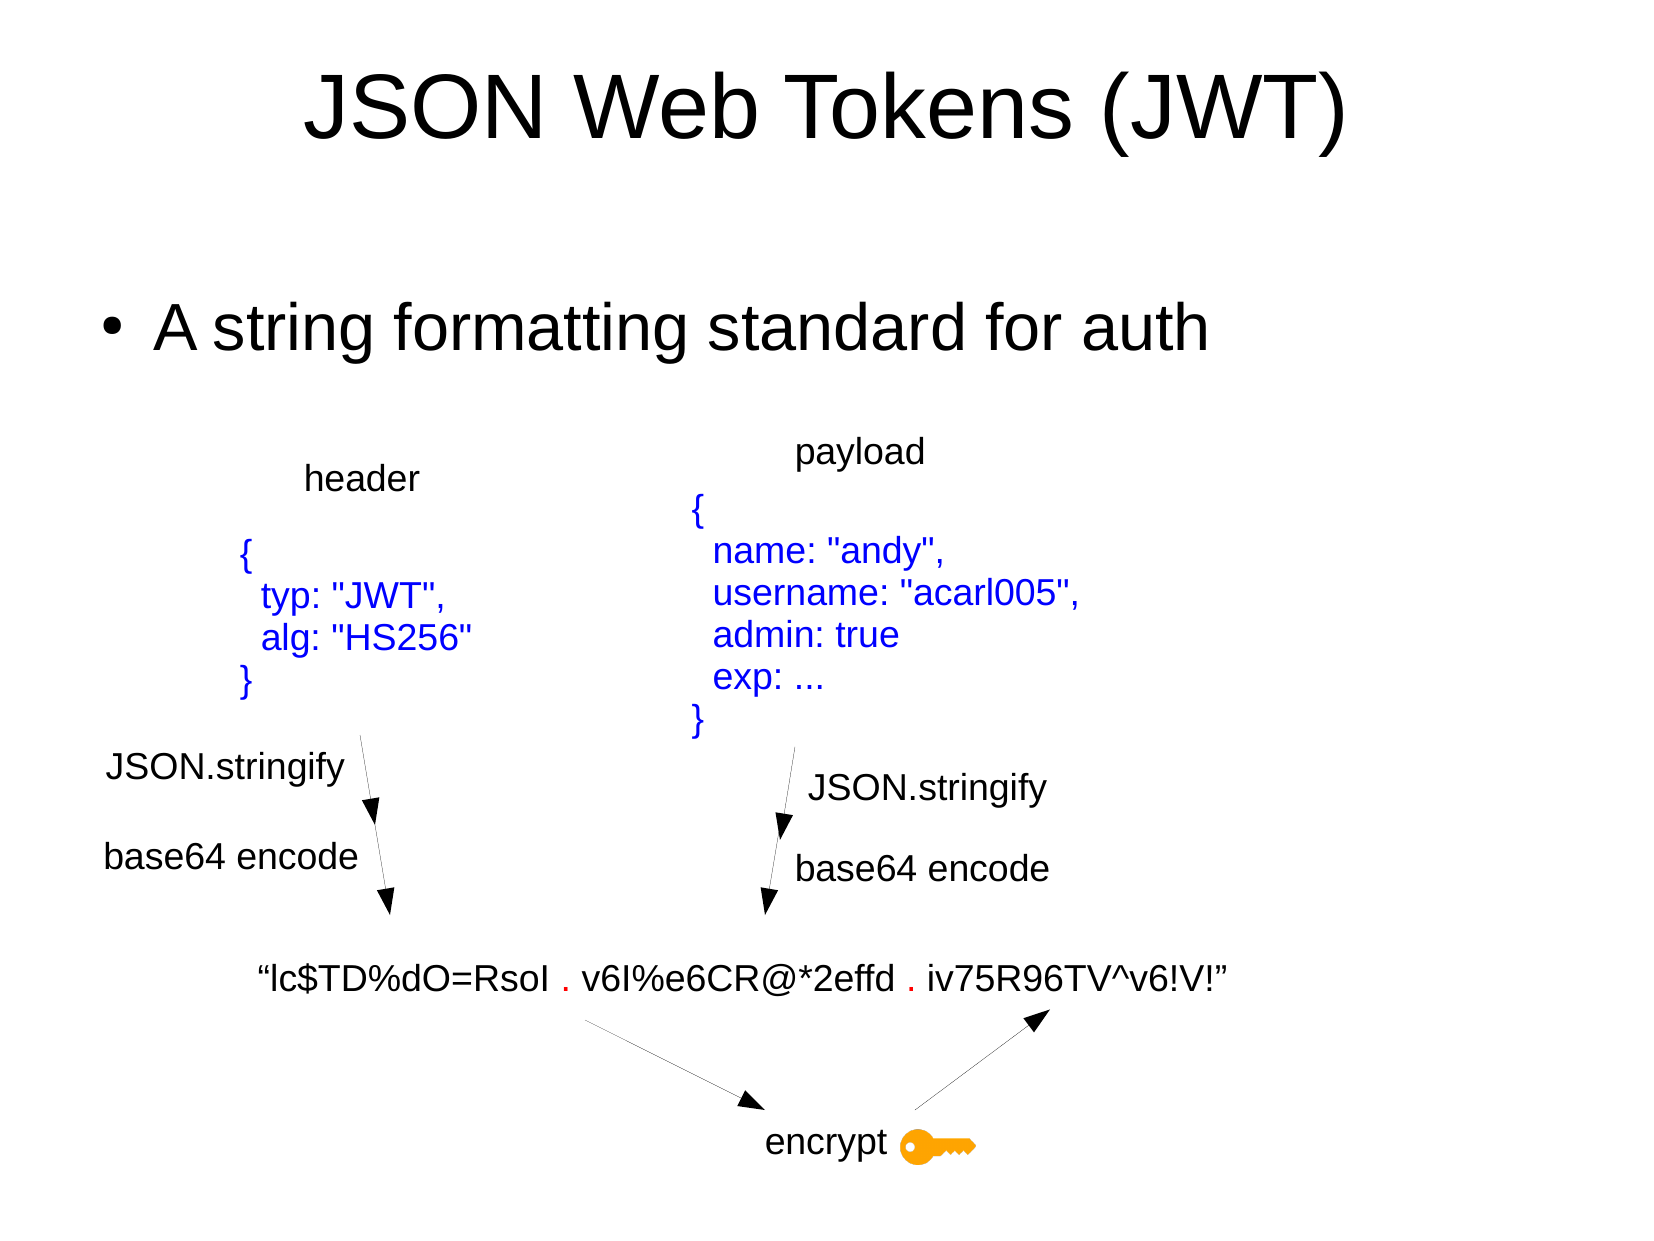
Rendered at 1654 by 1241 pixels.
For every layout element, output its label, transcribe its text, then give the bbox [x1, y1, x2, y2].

text_box { name: "andy", username: "acarl005", admin: true exp: ... } [676, 480, 1096, 747]
text_box base64 encode [780, 840, 1066, 897]
text_box { typ: "JWT", alg: "HS256" } [225, 525, 488, 708]
text_box JSON.stringify [793, 759, 1063, 816]
text_box JSON.stringify [90, 738, 361, 796]
text_box base64 encode [88, 828, 374, 886]
text_box payload [780, 423, 941, 481]
text_box encrypt [750, 1113, 900, 1171]
text_box “lc$TD%dO=RsoI . v6I%e6CR@*2effd . iv75R96TV^v6!V!” [242, 949, 1243, 1007]
title JSON Web Tokens (JWT) [82, 2, 1571, 211]
picture [900, 1109, 976, 1186]
text_box header [289, 450, 436, 507]
list A string formatting standard for auth [82, 290, 1571, 1010]
